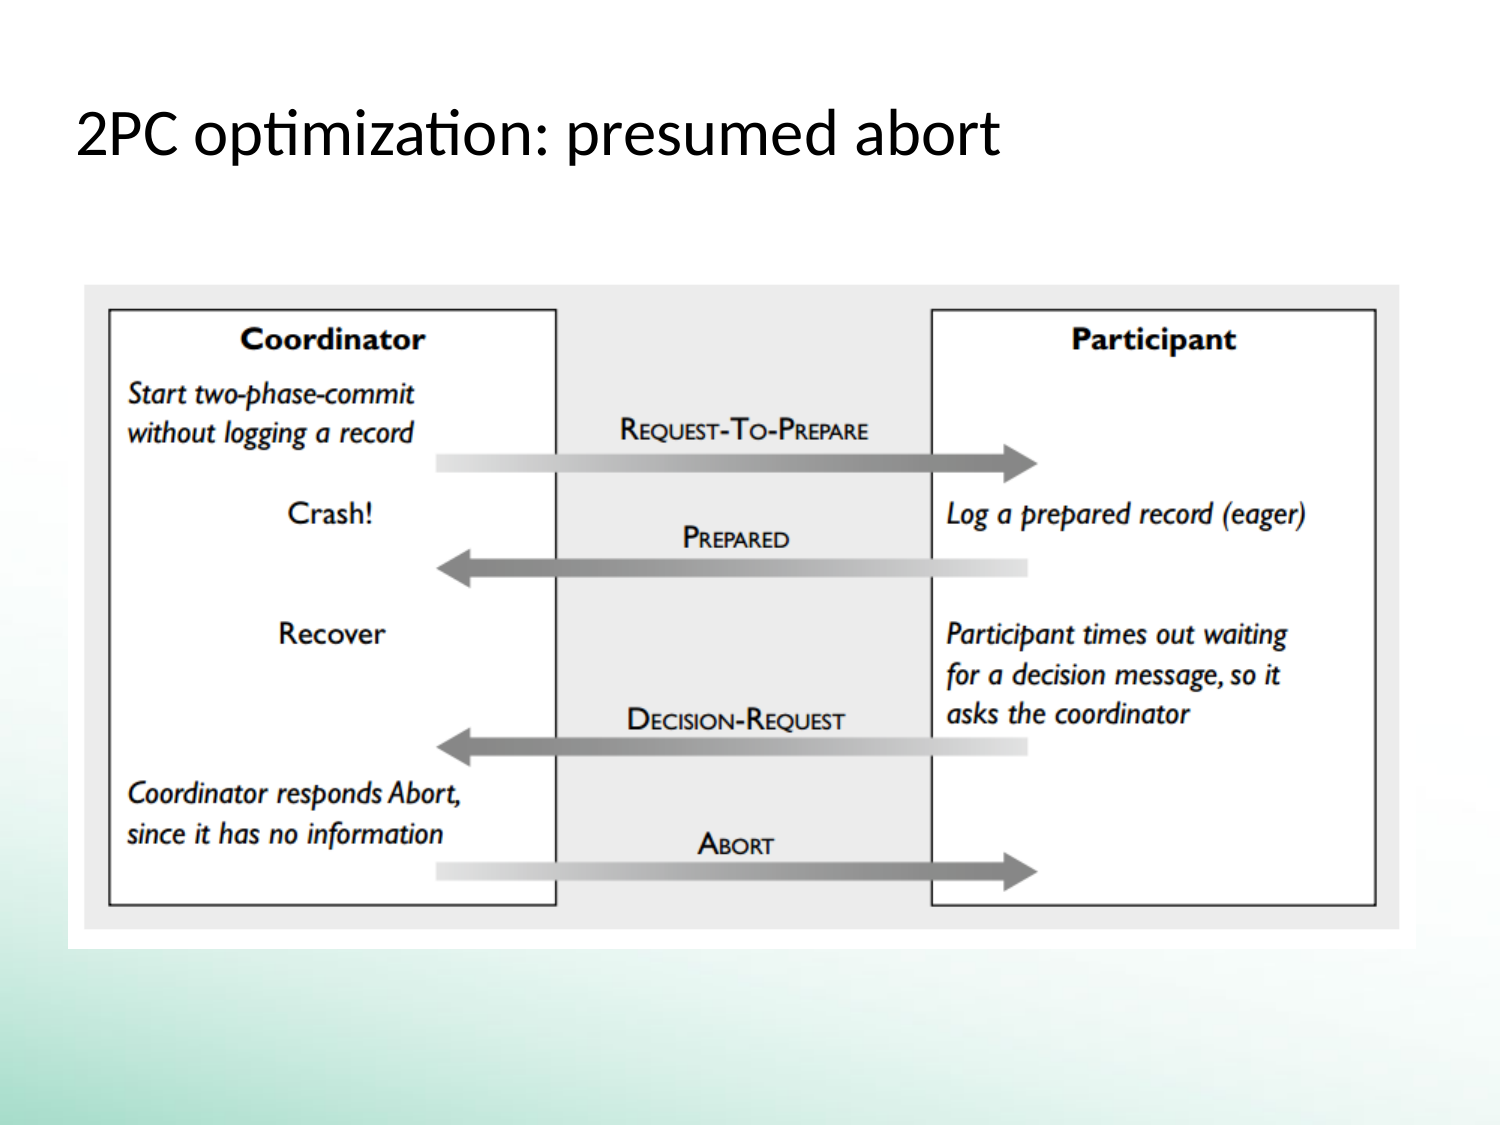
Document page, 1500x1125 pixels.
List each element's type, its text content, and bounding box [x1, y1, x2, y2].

title 2PC optimization: presumed abort [75, 45, 1425, 233]
picture [0, 0, 1500, 1125]
